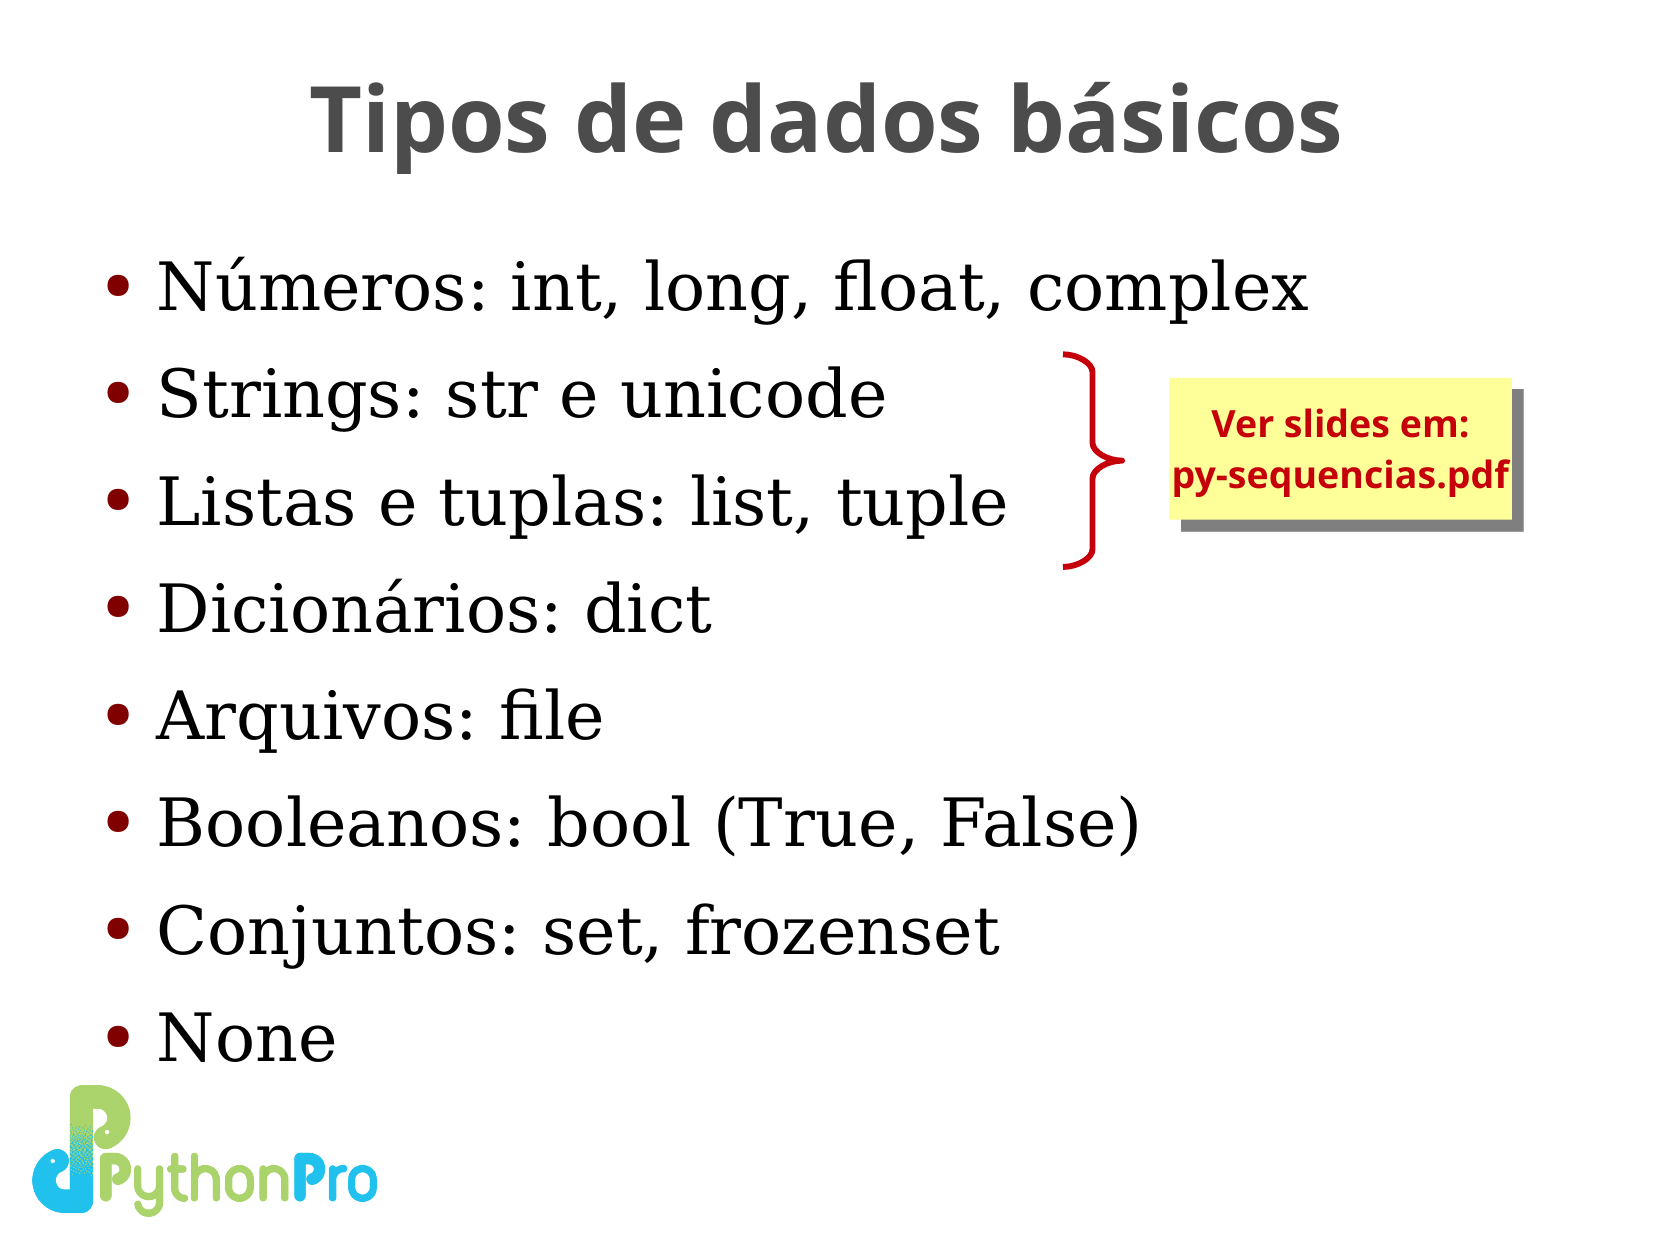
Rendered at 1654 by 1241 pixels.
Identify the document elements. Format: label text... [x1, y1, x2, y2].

text_box Ver slides em: py-sequencias.pdf [1169, 377, 1512, 520]
picture [32, 1085, 377, 1217]
title Tipos de dados básicos [82, 13, 1571, 222]
list Números: int, long, float, complex Strings: str e unicode Listas e tuplas: list, tuple Dicionários: dict Arquivos: file Booleanos: bool (True, False) Conjuntos: set, frozenset None [85, 248, 1574, 1078]
